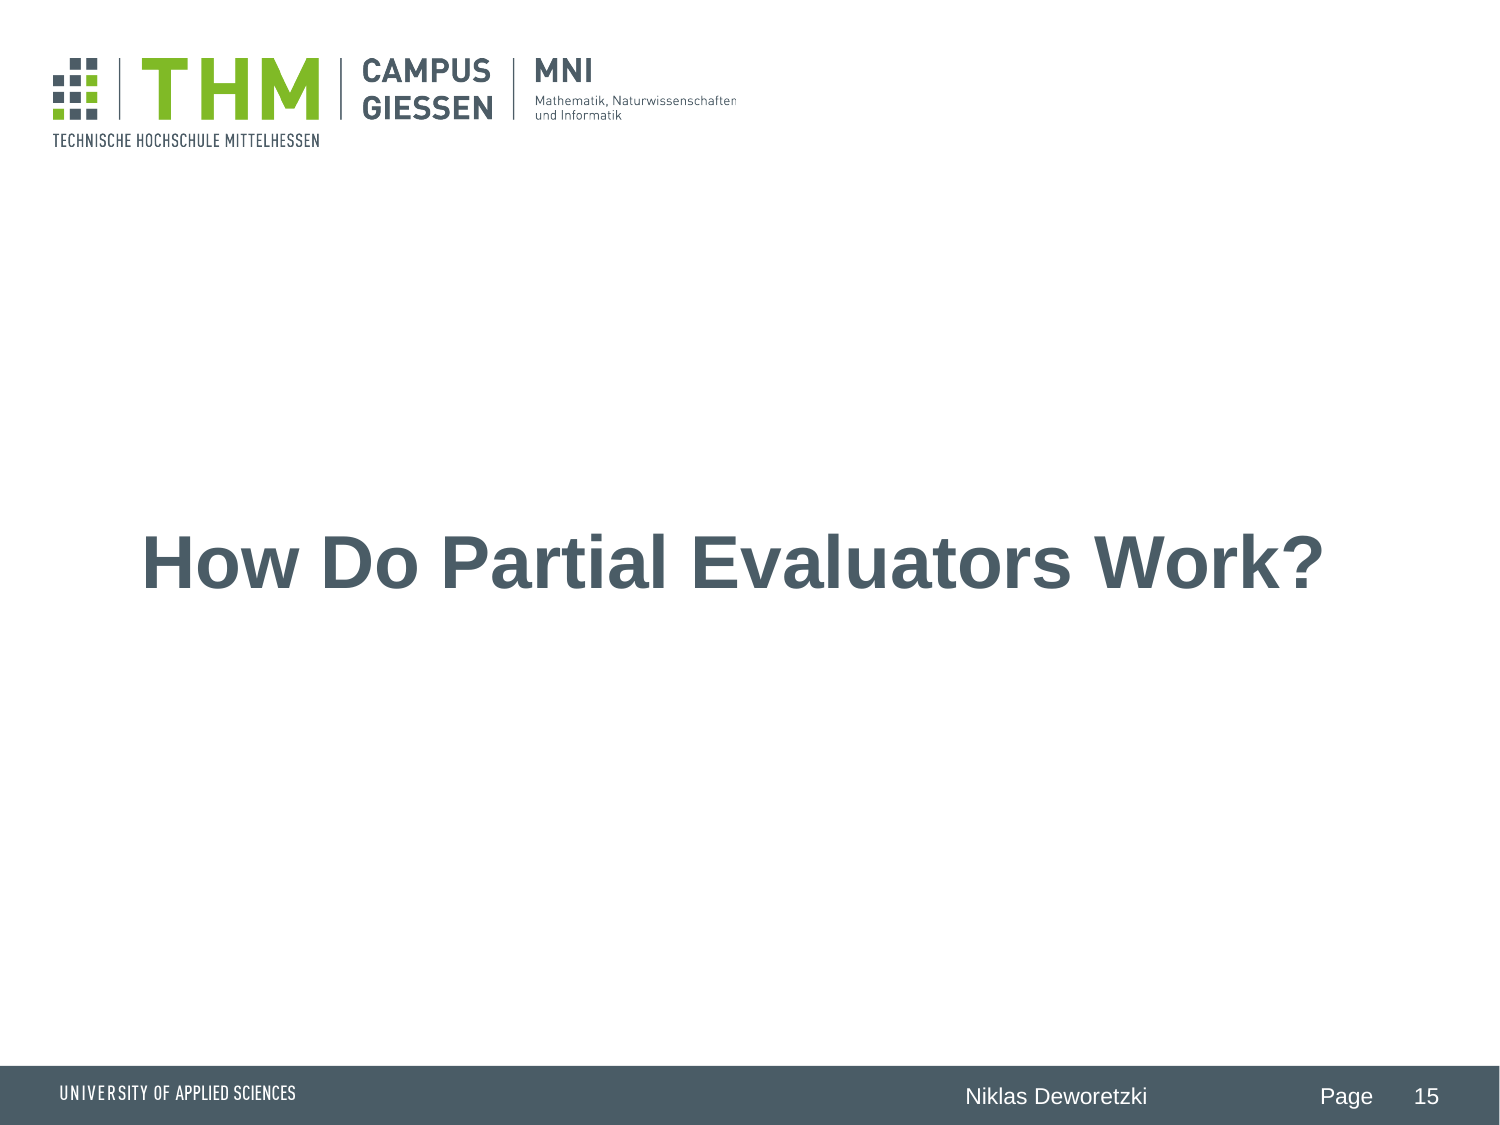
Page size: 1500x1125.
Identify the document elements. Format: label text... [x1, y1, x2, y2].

picture [53, 58, 736, 147]
picture [59, 1082, 296, 1104]
slide_number <number> [1376, 1073, 1455, 1118]
title How Do Partial Evaluators Work? [43, 505, 1426, 601]
